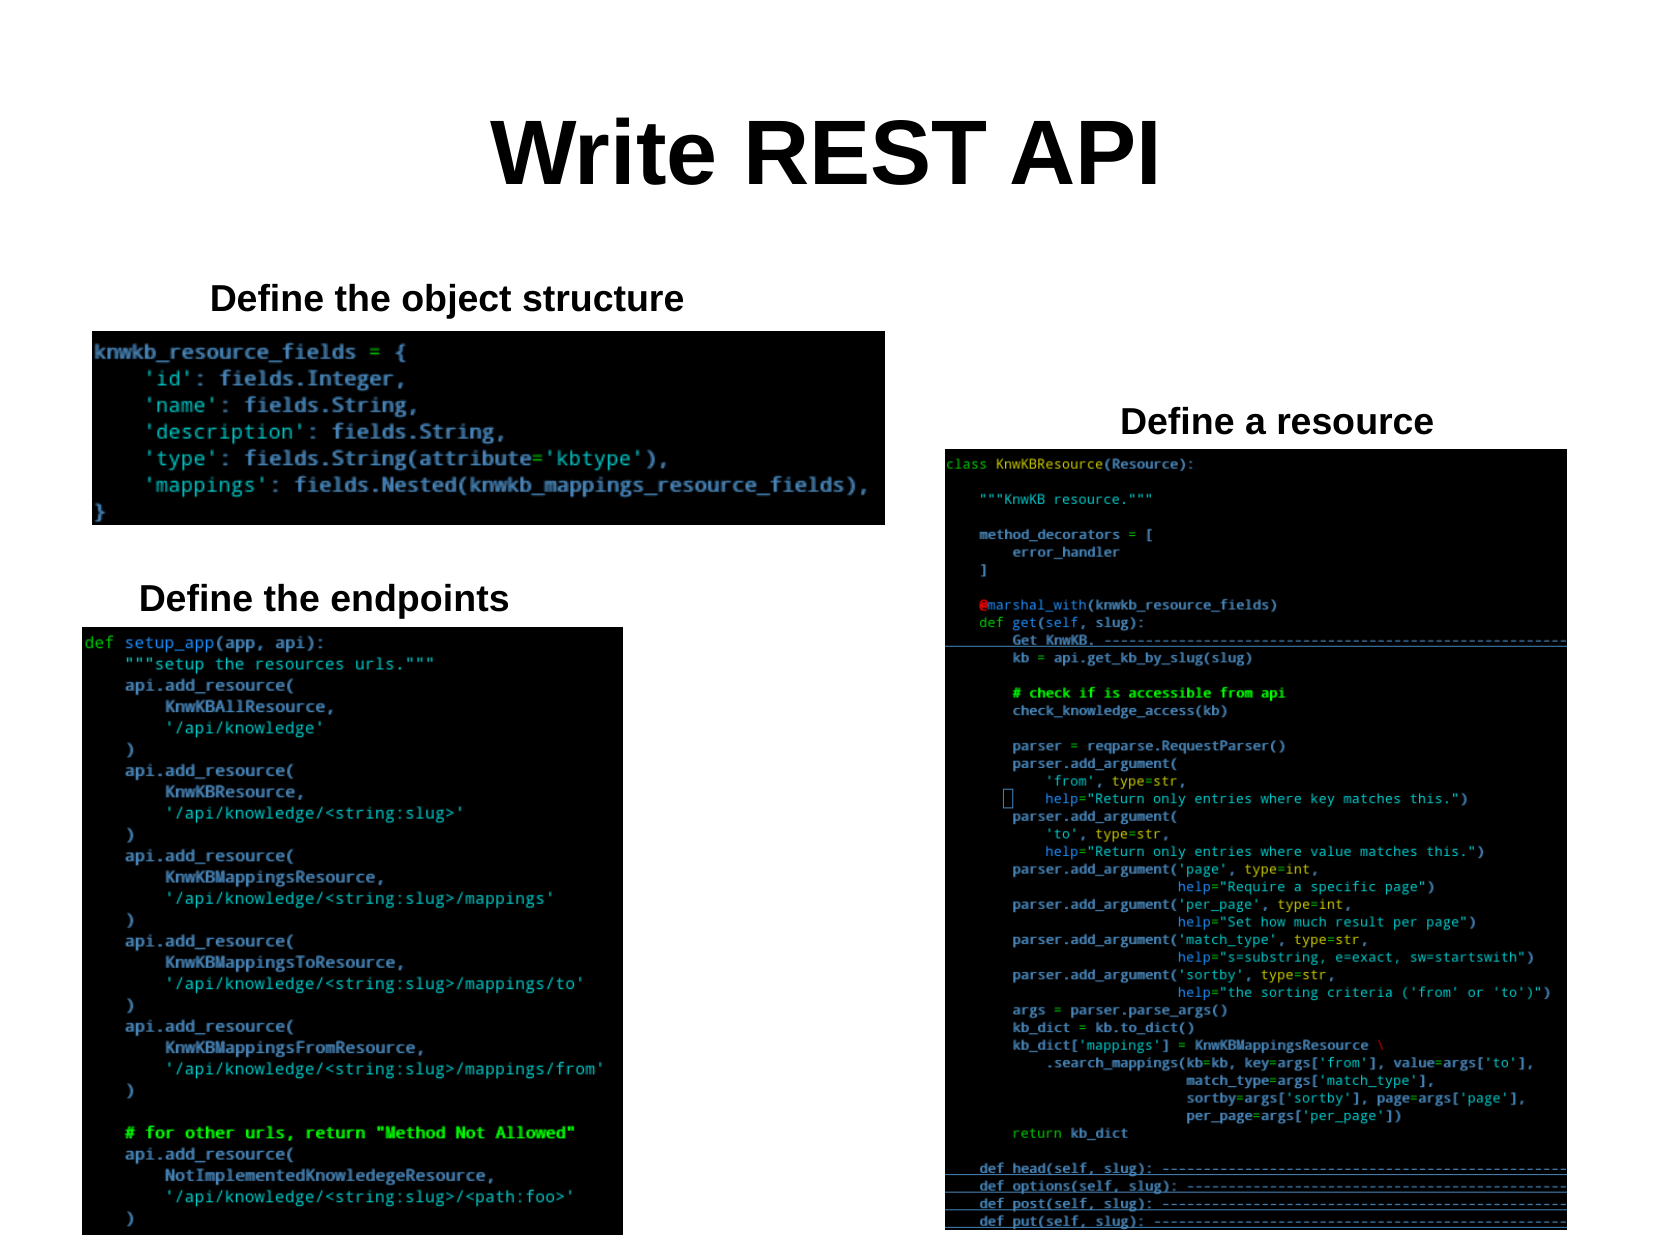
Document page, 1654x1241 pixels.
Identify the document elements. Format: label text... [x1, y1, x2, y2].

text_box Define a resource [1105, 393, 1450, 451]
picture [945, 449, 1567, 1230]
title Write REST API [82, 101, 1571, 205]
picture [92, 331, 886, 526]
picture [82, 627, 623, 1235]
text_box Define the endpoints [124, 570, 526, 627]
text_box Define the object structure [195, 270, 700, 327]
